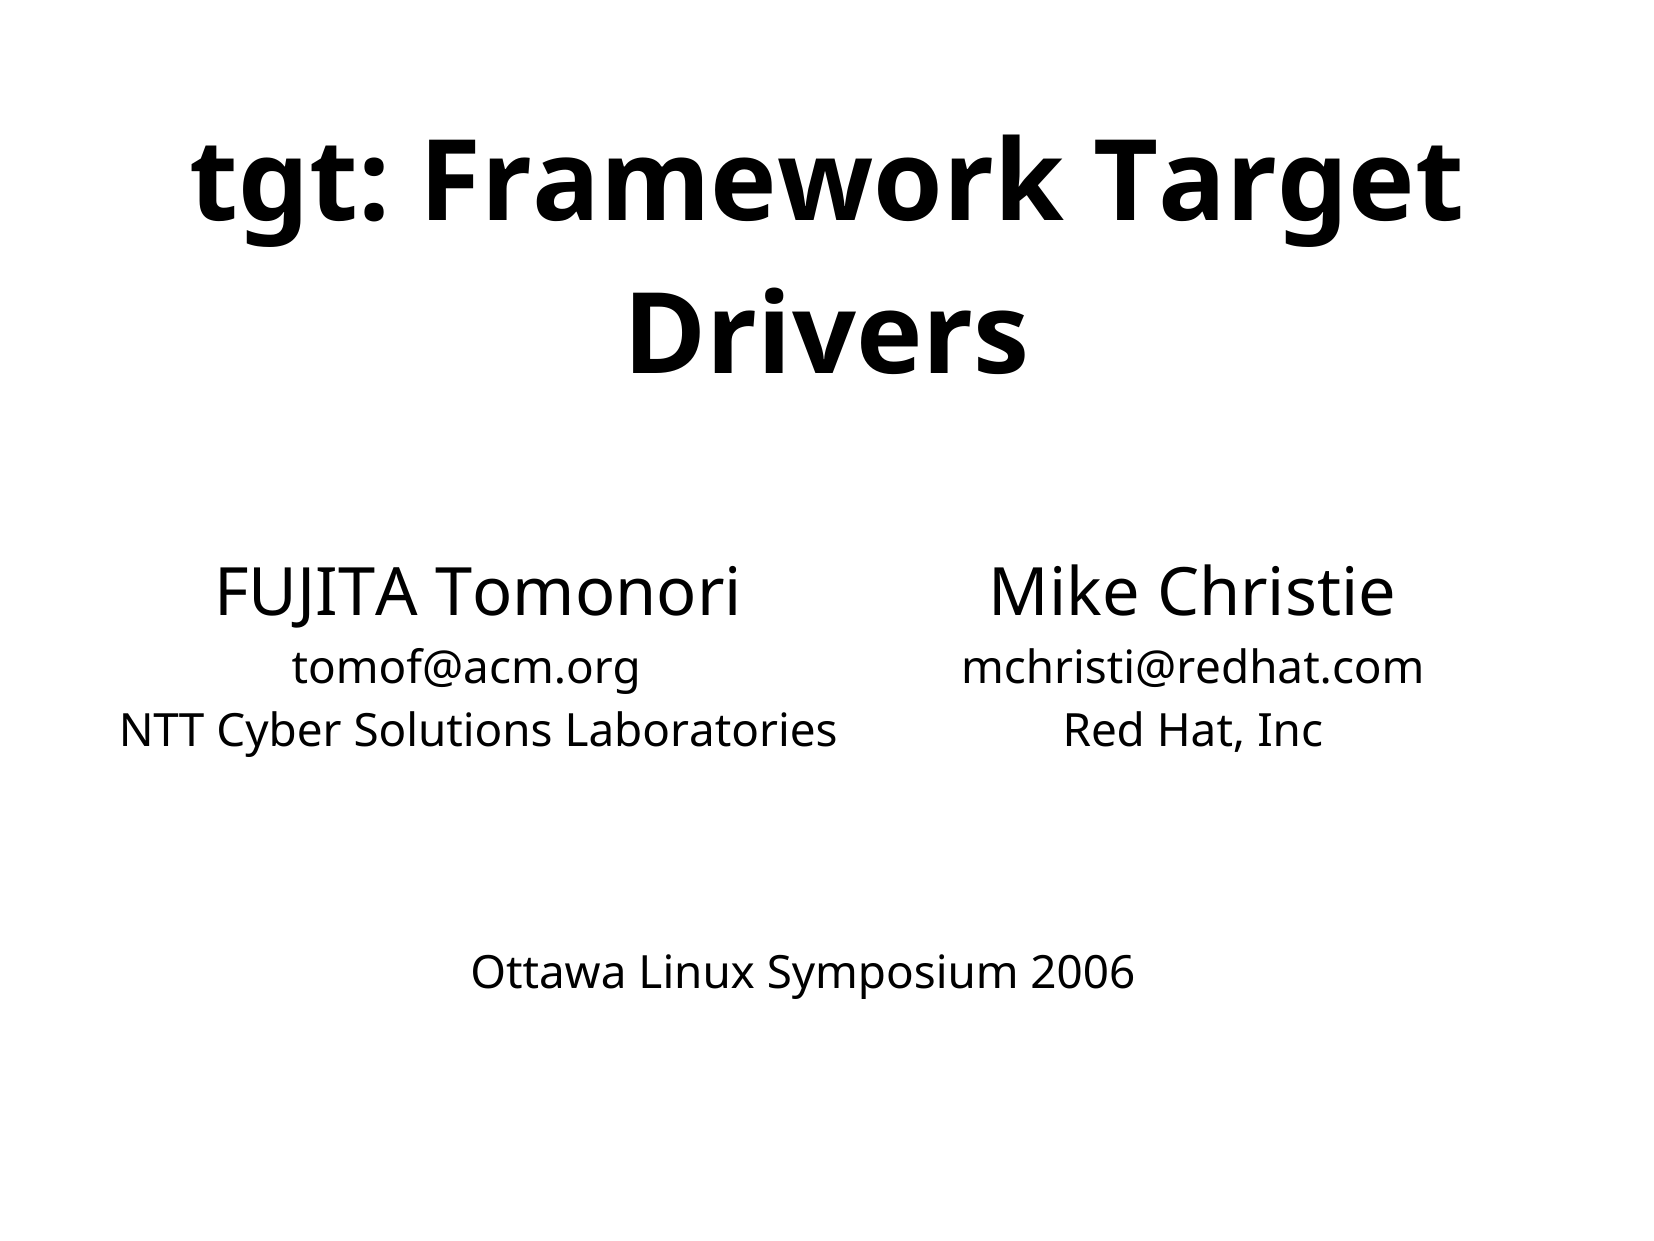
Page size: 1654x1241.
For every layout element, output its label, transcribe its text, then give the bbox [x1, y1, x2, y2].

text_box Ottawa Linux Symposium 2006 [389, 773, 1217, 1169]
text_box Mike Christie mchristi@redhat.com Red Hat, Inc [779, 454, 1607, 850]
text_box FUJITA Tomonori tomof@acm.org NTT Cyber Solutions Laboratories [64, 454, 779, 850]
title tgt: Framework Target Drivers [82, 115, 1571, 392]
